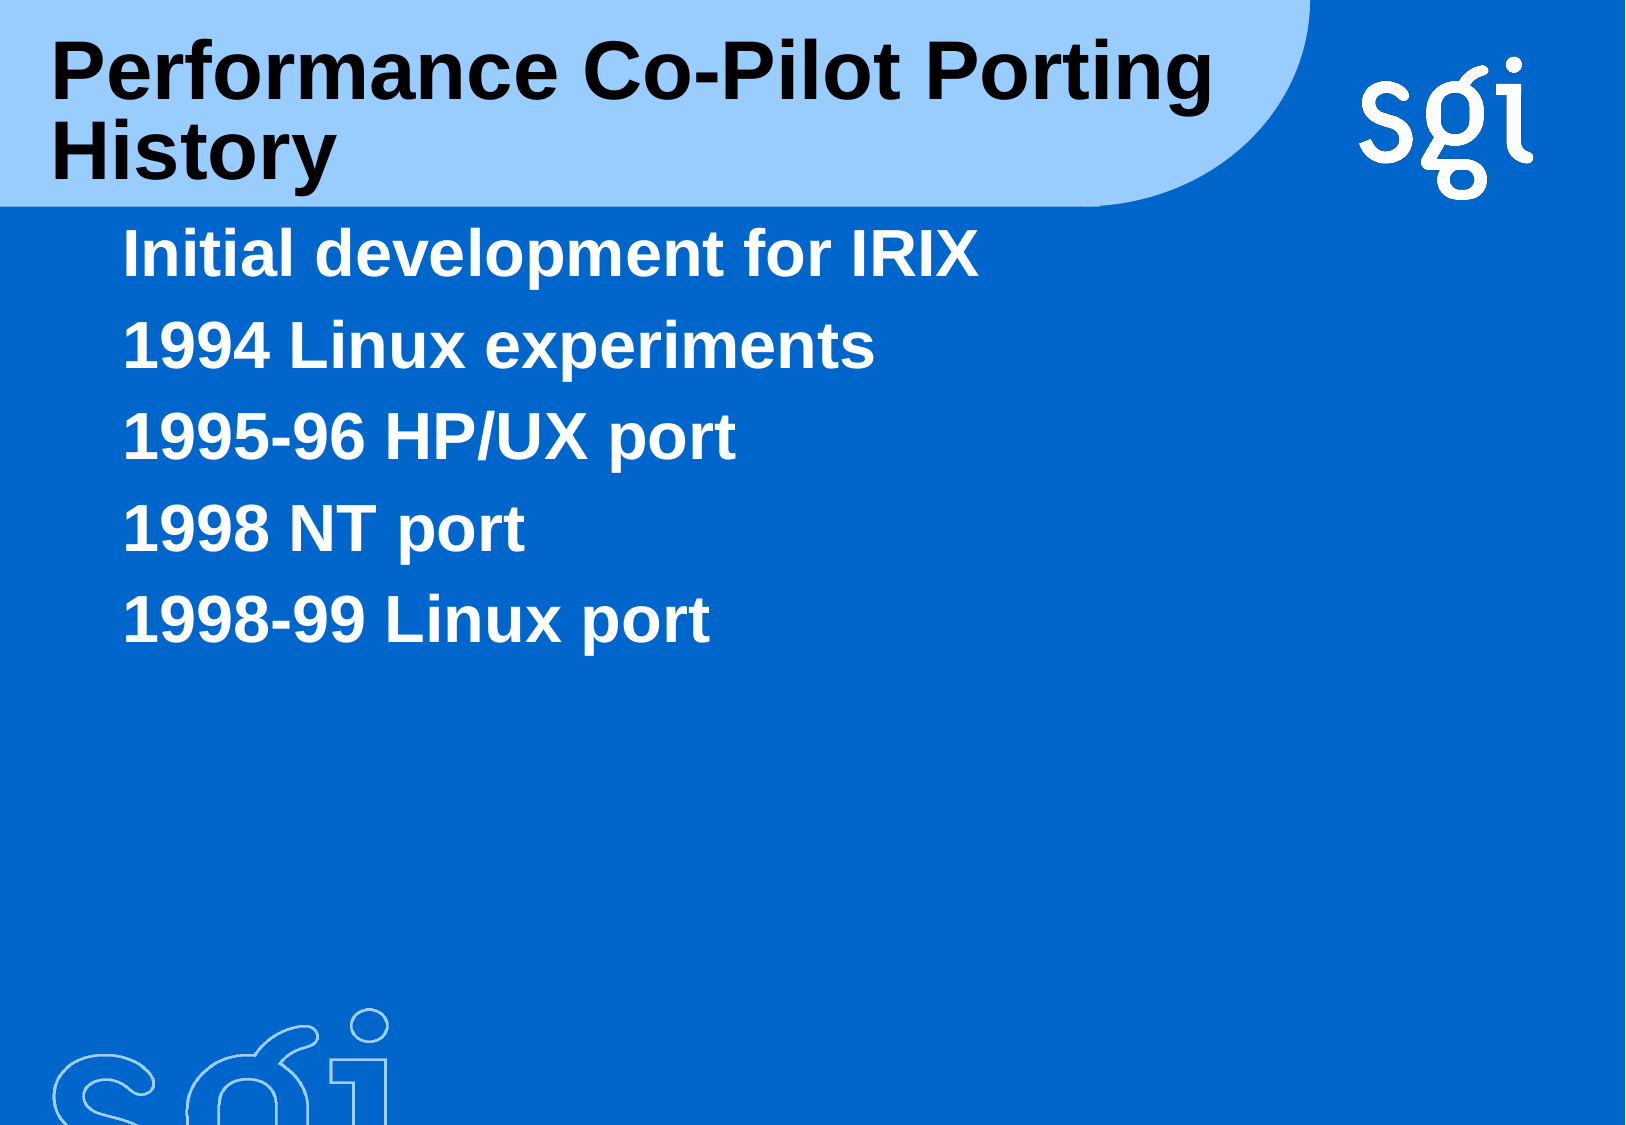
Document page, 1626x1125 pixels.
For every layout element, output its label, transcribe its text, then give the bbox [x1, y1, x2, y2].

title Performance Co-Pilot Porting History [36, 24, 1318, 208]
list Initial development for IRIX 1994 Linux experiments 1995-96 HP/UX port 1998 NT port 1998-99 Linux port [90, 209, 1521, 1004]
